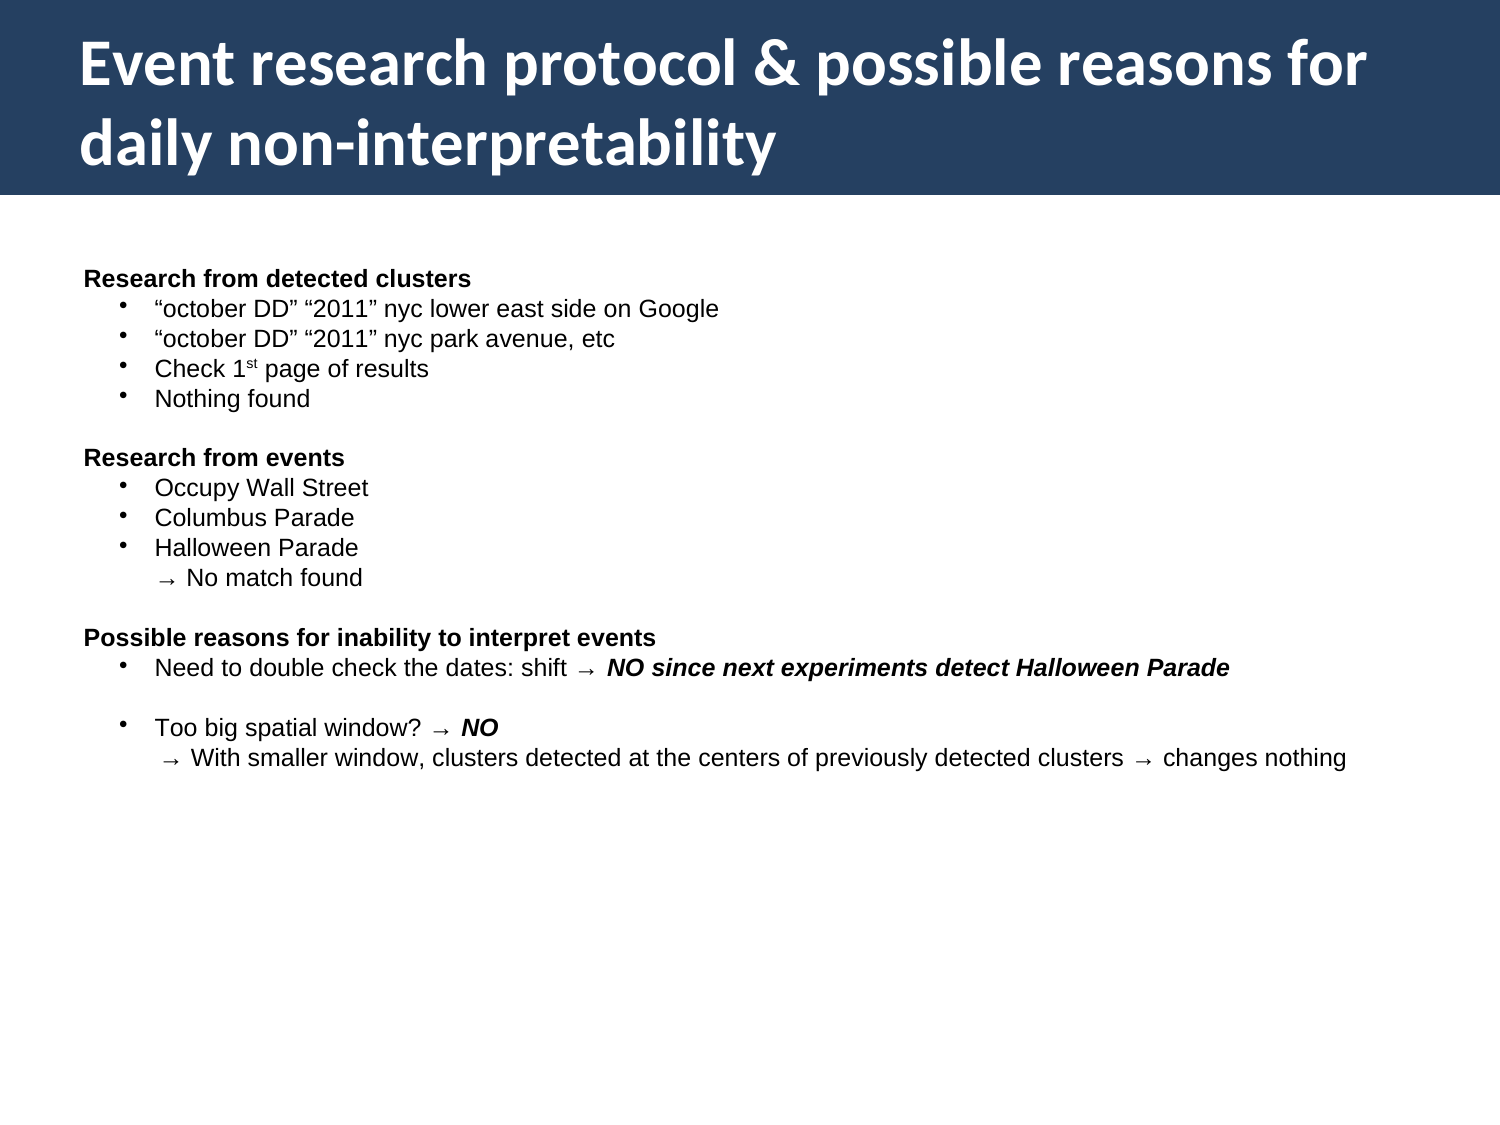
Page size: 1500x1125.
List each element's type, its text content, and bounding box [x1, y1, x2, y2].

text_box Research from detected clusters “october DD” “2011” nyc lower east side on Google “october DD” “2011” nyc park avenue, etc Check 1st page of results Nothing found Research from events Occupy Wall Street Columbus Parade Halloween Parade → No match found Possible reasons for inability to interpret events Need to double check the dates: shift → NO since next experiments detect Halloween Parade Too big spatial window? → NO → With smaller window, clusters detected at the centers of previously detected clusters → changes nothing [68, 254, 1434, 1050]
text_box Event research protocol & possible reasons for daily non-interpretability [64, 11, 1500, 107]
text_box [0, 0, 1500, 195]
